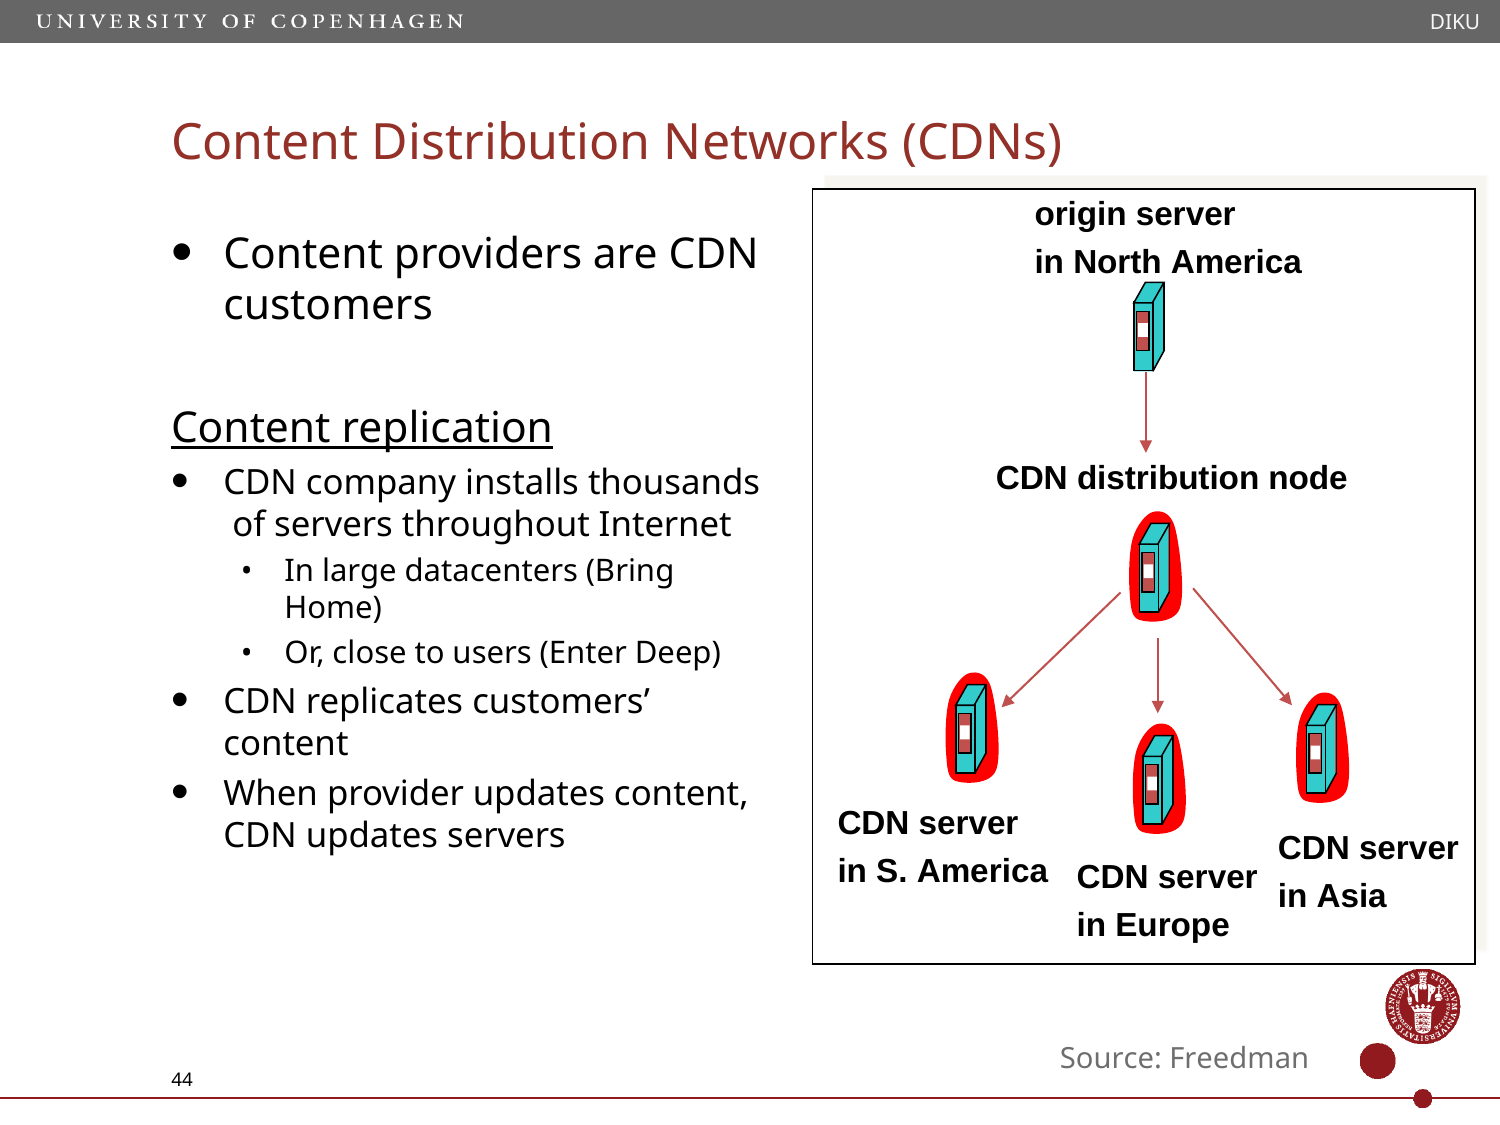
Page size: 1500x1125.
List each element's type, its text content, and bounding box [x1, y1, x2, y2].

text_box CDN distribution node [981, 448, 1364, 505]
picture [0, 910, 1500, 1122]
list Content providers are CDN customers Content replication CDN company installs thousands of servers throughout Internet In large datacenters (Bring Home) Or, close to users (Enter Deep) CDN replicates customers’ content When provider updates content, CDN updates servers [171, 225, 762, 900]
text_box CDN server in Europe [1061, 847, 1273, 952]
text_box CDN server in Asia [1263, 818, 1475, 922]
text_box CDN server in S. America [822, 793, 1064, 898]
text_box origin server in North America [1019, 184, 1318, 289]
text_box Source: Freedman [1045, 1031, 1377, 1083]
text_box [812, 189, 1475, 965]
title Content Distribution Networks (CDNs) [171, 75, 1329, 171]
text_box DIKU [469, 0, 1495, 43]
text_box <number> [171, 1067, 522, 1092]
